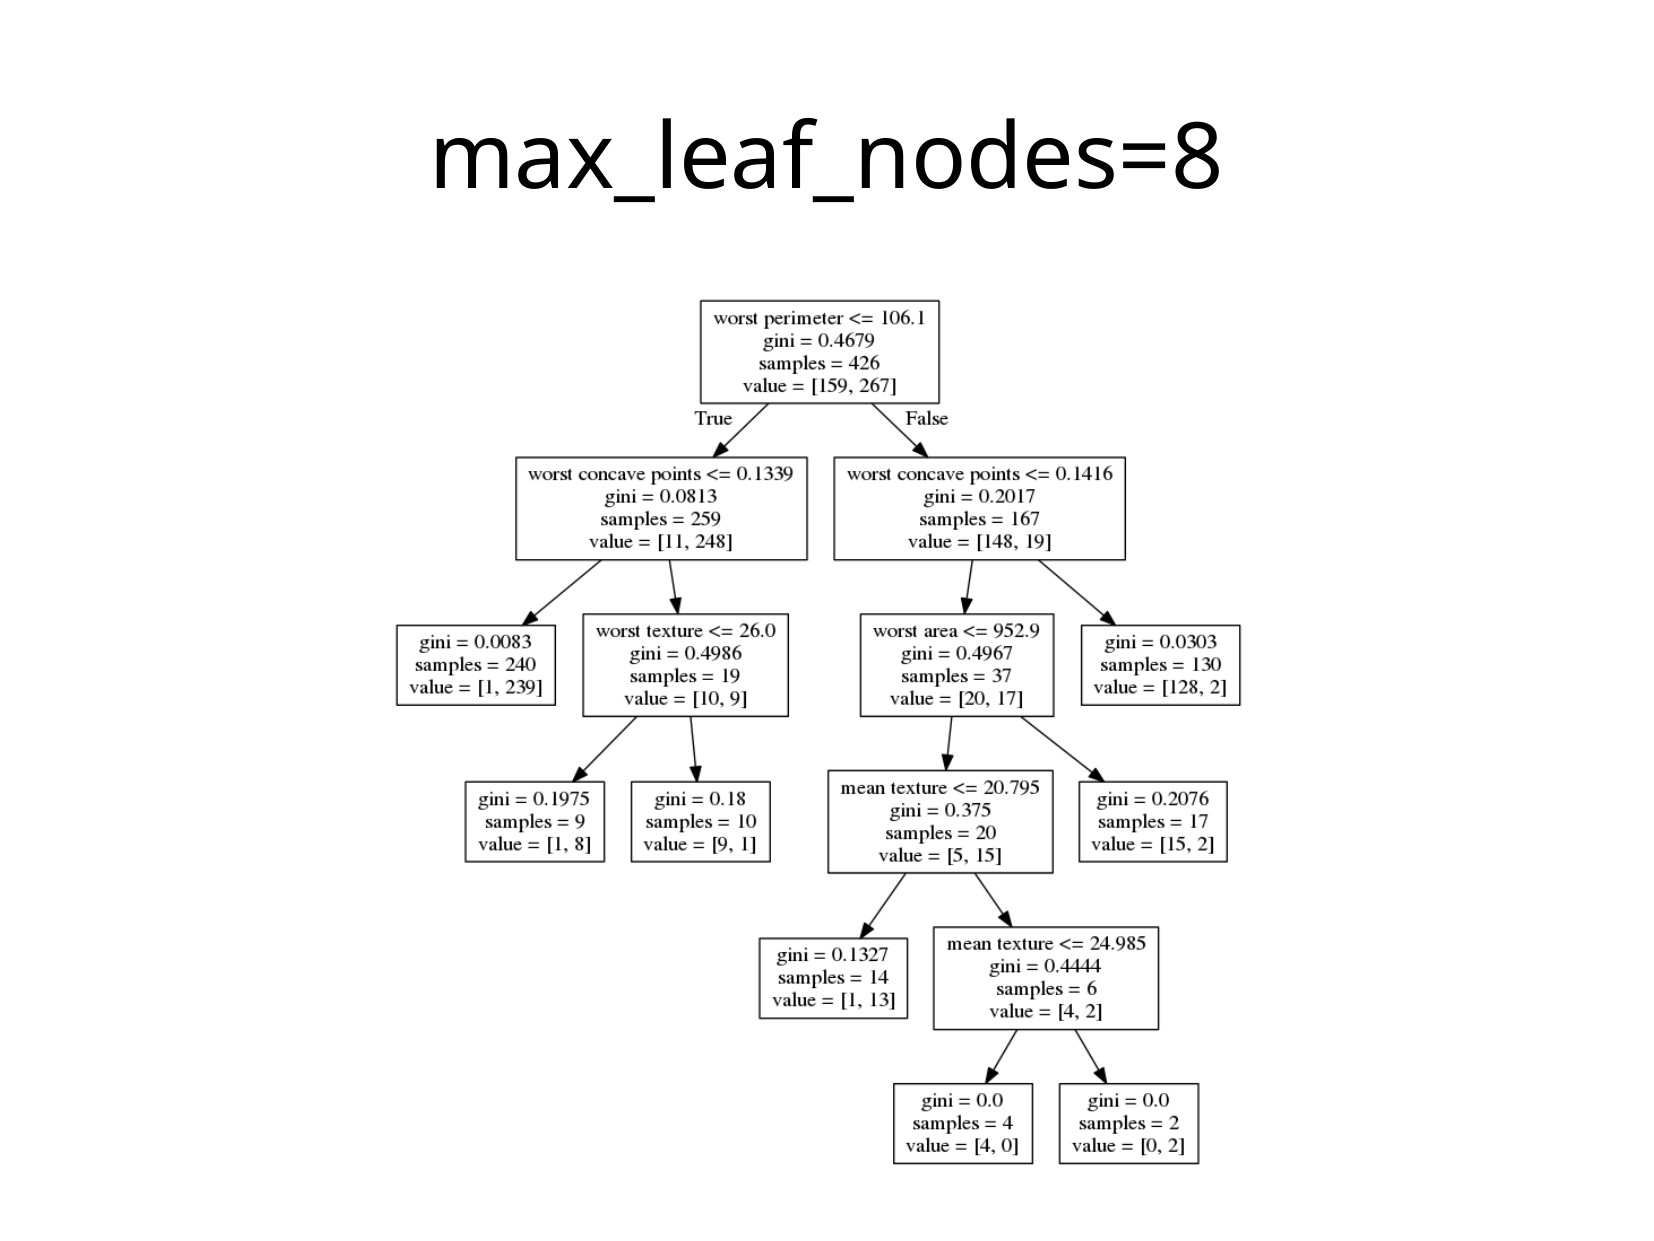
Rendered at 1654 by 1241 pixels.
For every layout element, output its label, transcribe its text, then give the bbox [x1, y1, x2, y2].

title max_leaf_nodes=8 [82, 49, 1571, 257]
picture [391, 295, 1246, 1171]
